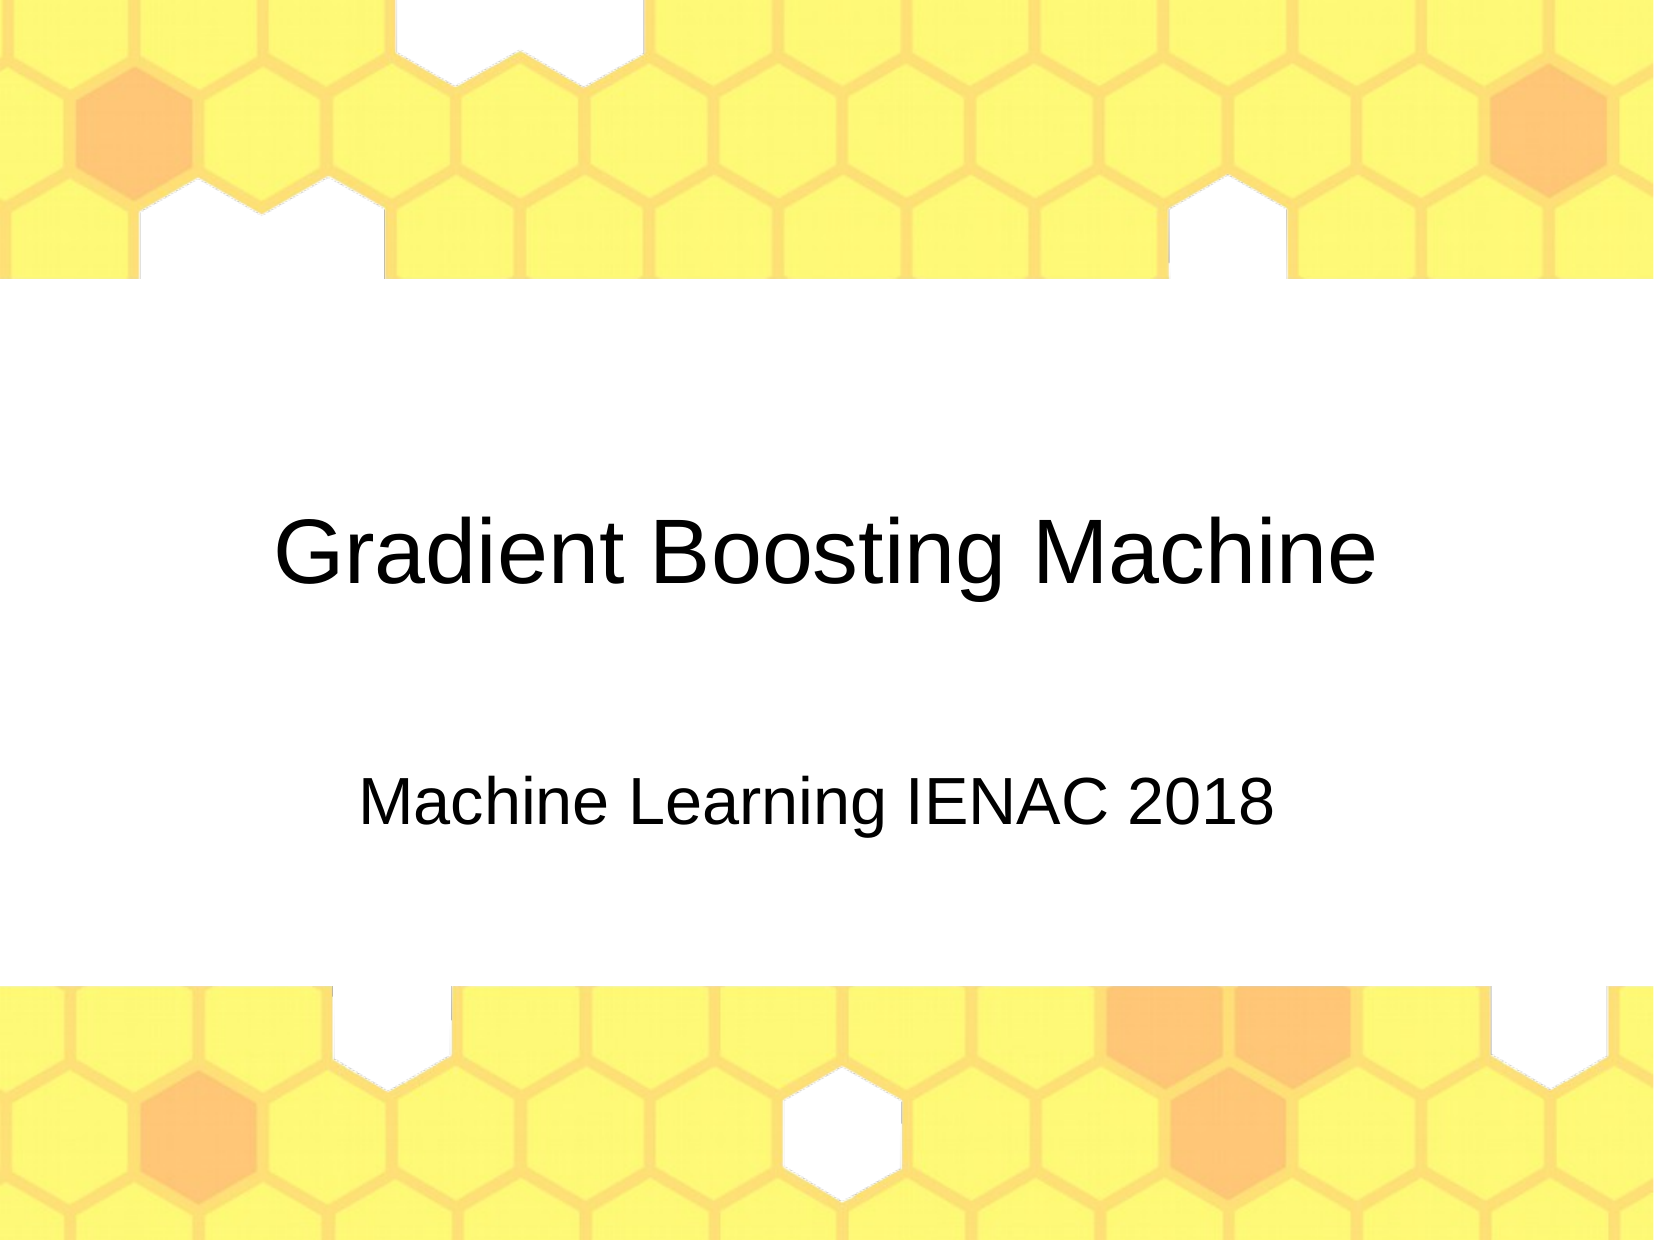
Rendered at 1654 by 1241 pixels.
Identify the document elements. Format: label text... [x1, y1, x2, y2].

title Gradient Boosting Machine [82, 418, 1571, 686]
subtitle Machine Learning IENAC 2018 [82, 744, 1571, 934]
picture [0, 0, 1654, 279]
picture [0, 986, 1654, 1240]
